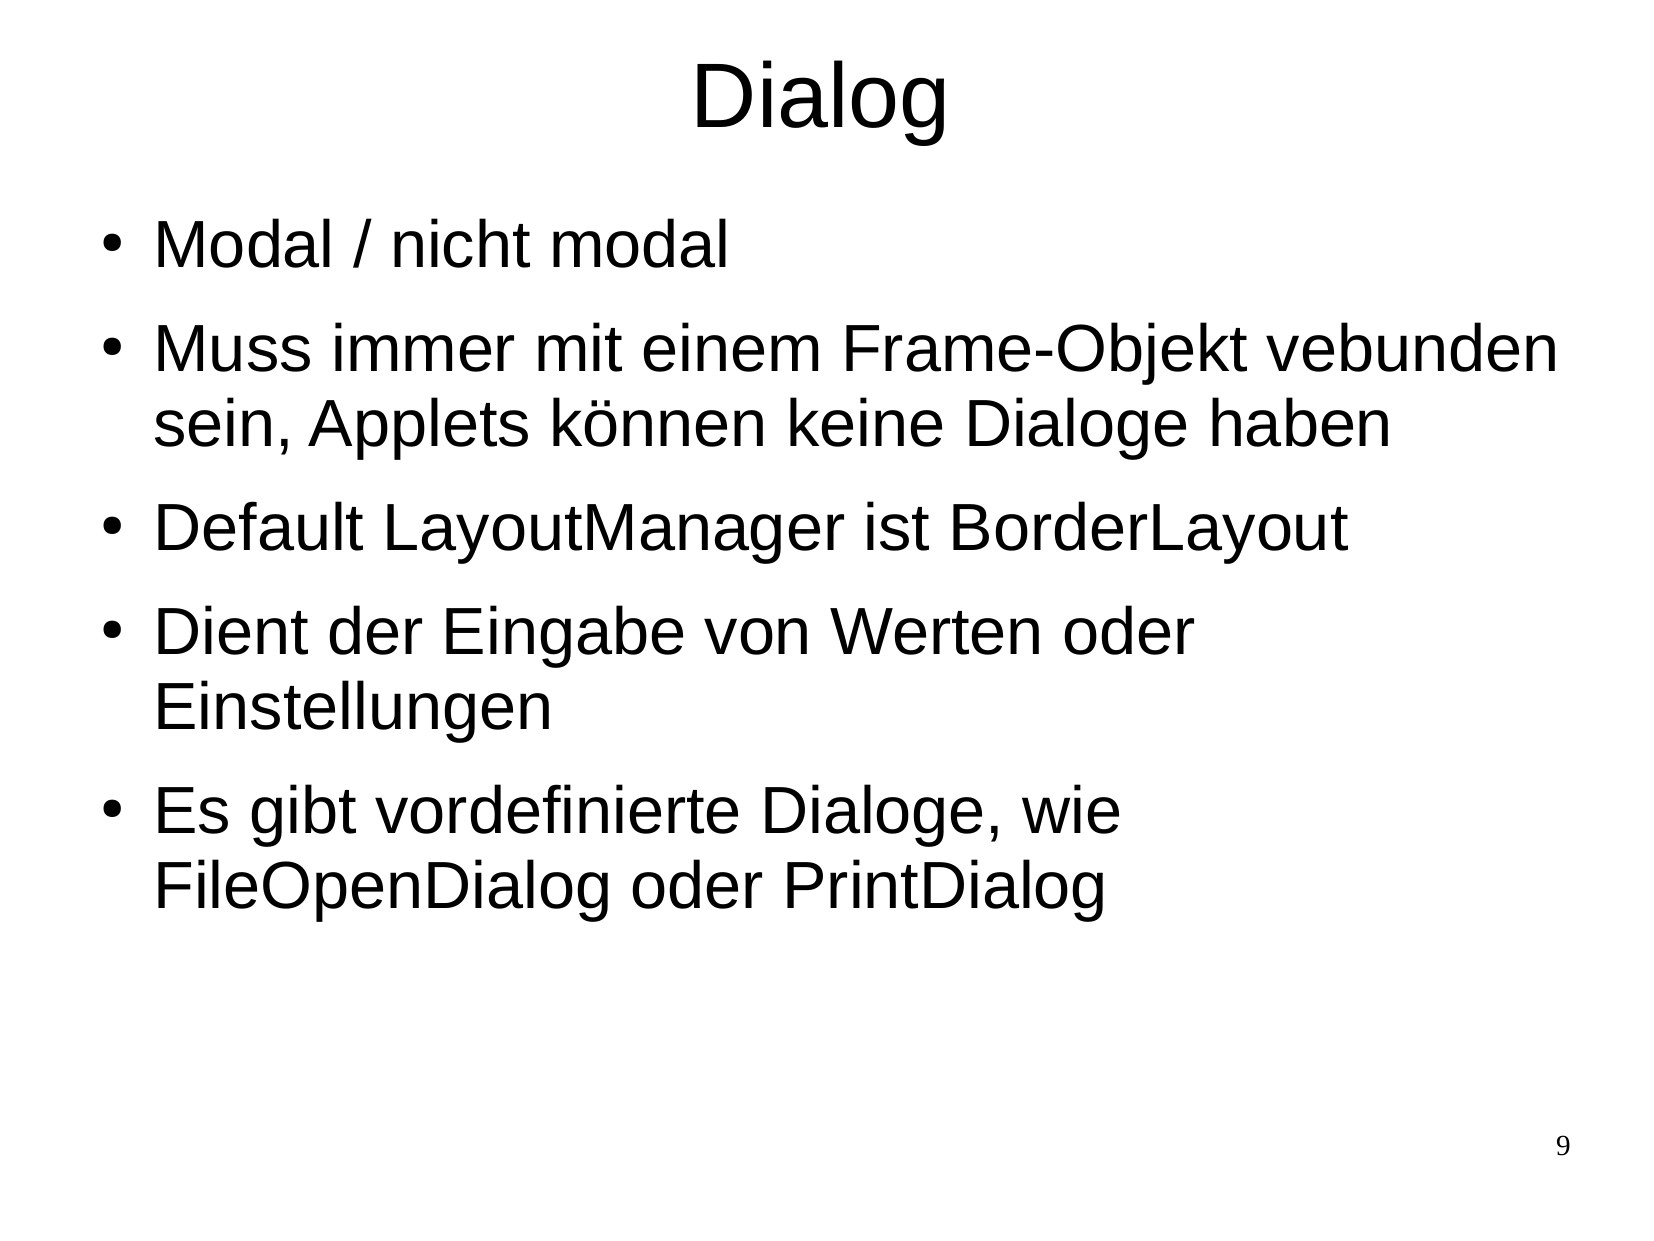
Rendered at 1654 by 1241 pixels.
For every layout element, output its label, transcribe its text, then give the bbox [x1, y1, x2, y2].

title Dialog [76, 0, 1565, 193]
list Modal / nicht modal Muss immer mit einem Frame-Objekt vebunden sein, Applets können keine Dialoge haben Default LayoutManager ist BorderLayout Dient der Eingabe von Werten oder Einstellungen Es gibt vordefinierte Dialoge, wie FileOpenDialog oder PrintDialog [82, 206, 1571, 1109]
